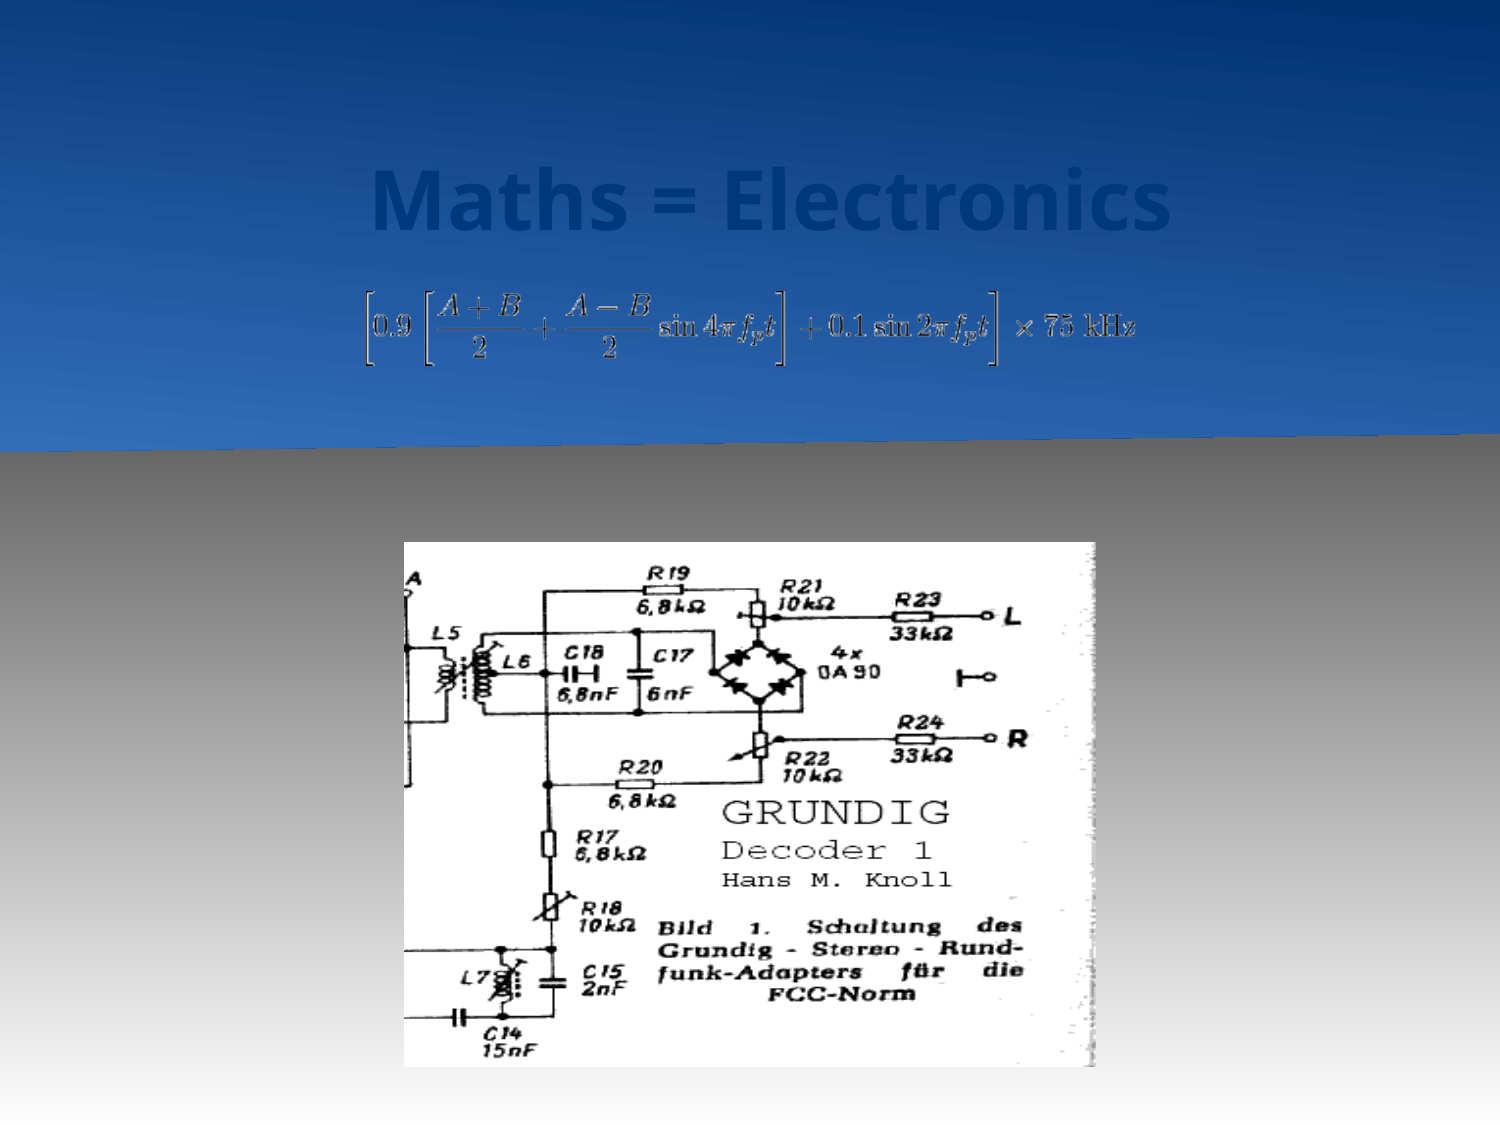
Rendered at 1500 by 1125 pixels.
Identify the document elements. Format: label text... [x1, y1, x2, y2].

list [75, 272, 1425, 1067]
text_box [404, 542, 1096, 1067]
title Maths = Electronics [75, 45, 1425, 263]
text_box [364, 291, 1136, 366]
